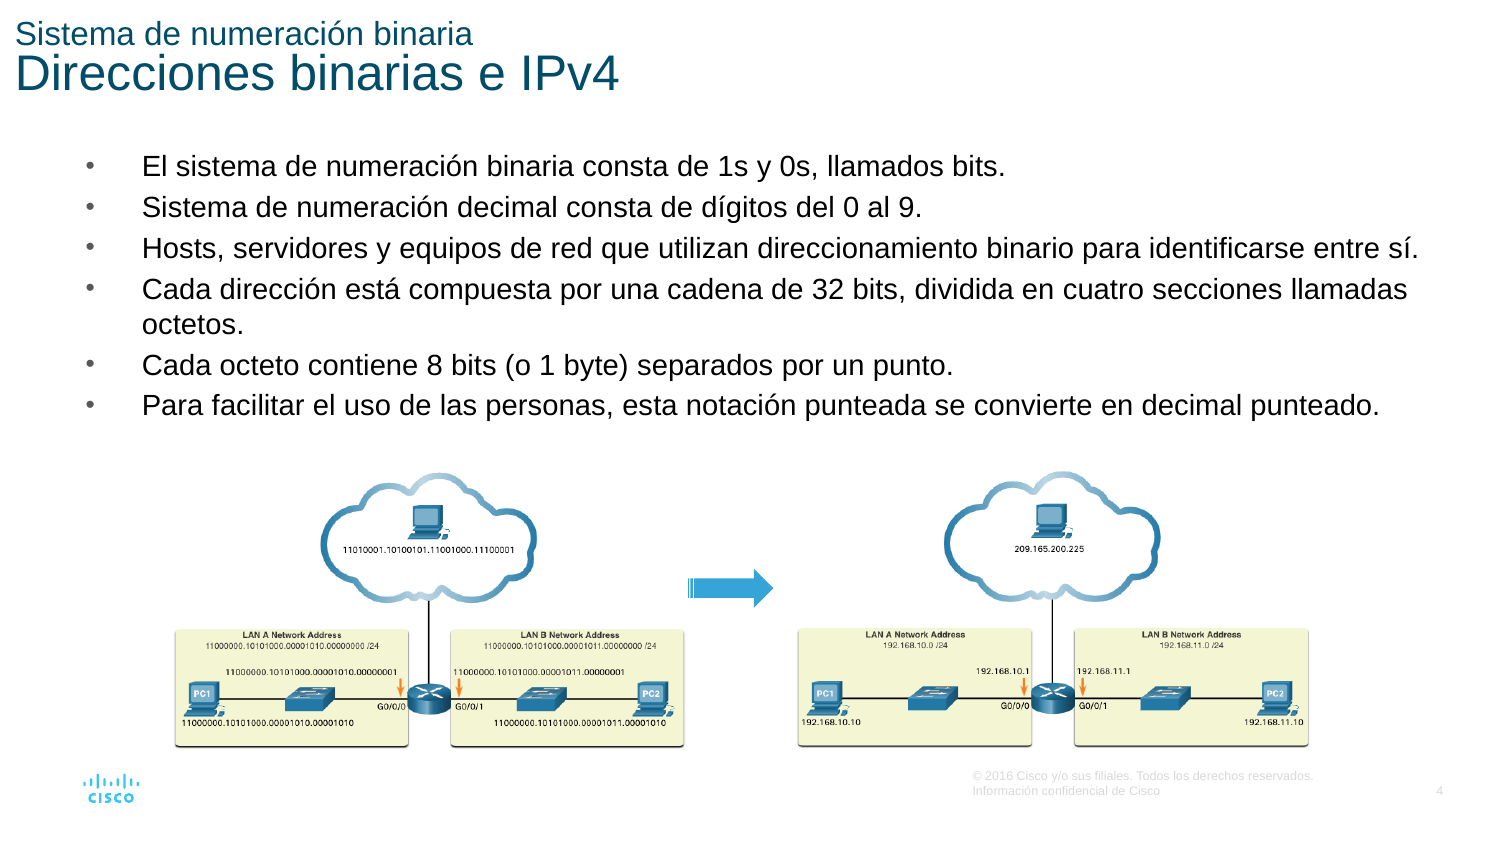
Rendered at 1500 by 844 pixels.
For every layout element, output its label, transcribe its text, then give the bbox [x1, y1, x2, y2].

title Sistema de numeración binaria Direcciones binarias e IPv4 [0, 0, 1369, 120]
text_box [694, 568, 774, 608]
text_box [688, 578, 693, 598]
list El sistema de numeración binaria consta de 1s y 0s, llamados bits. Sistema de numeración decimal consta de dígitos del 0 al 9. Hosts, servidores y equipos de red que utilizan direccionamiento binario para identificarse entre sí. Cada dirección está compuesta por una cadena de 32 bits, dividida en cuatro secciones llamadas octetos. Cada octeto contiene 8 bits (o 1 byte) separados por un punto. Para facilitar el uso de las personas, esta notación punteada se convierte en decimal punteado. [70, 140, 1471, 427]
picture [786, 466, 1316, 753]
picture [143, 468, 714, 755]
